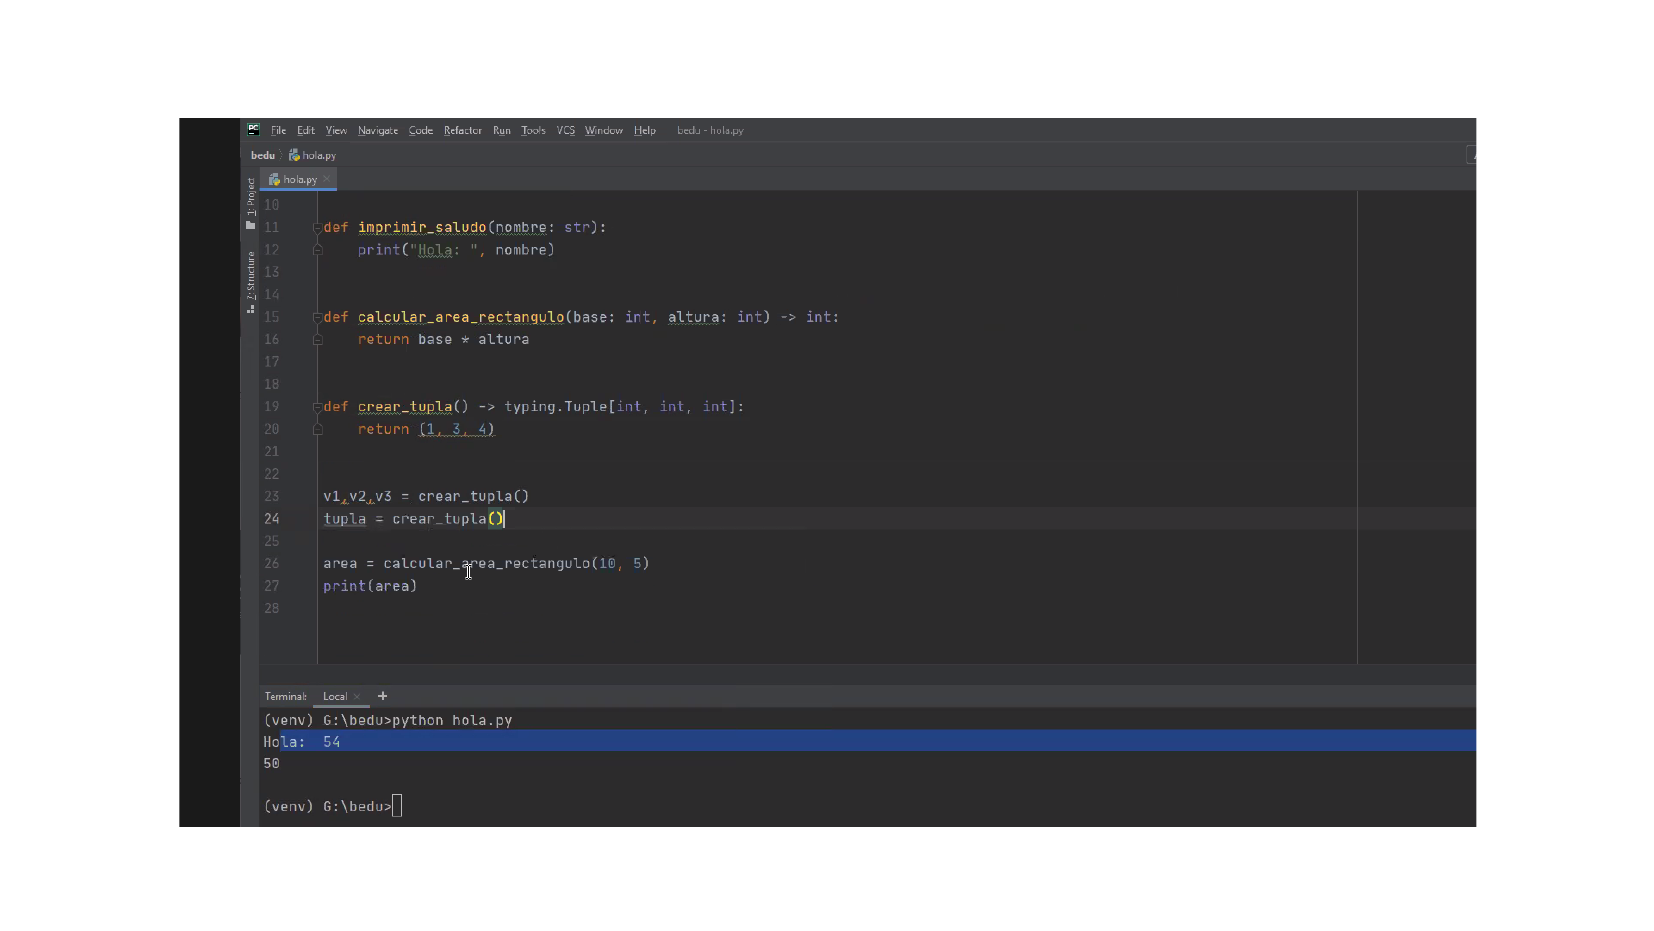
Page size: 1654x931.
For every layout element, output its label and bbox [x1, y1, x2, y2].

picture [179, 118, 1477, 827]
